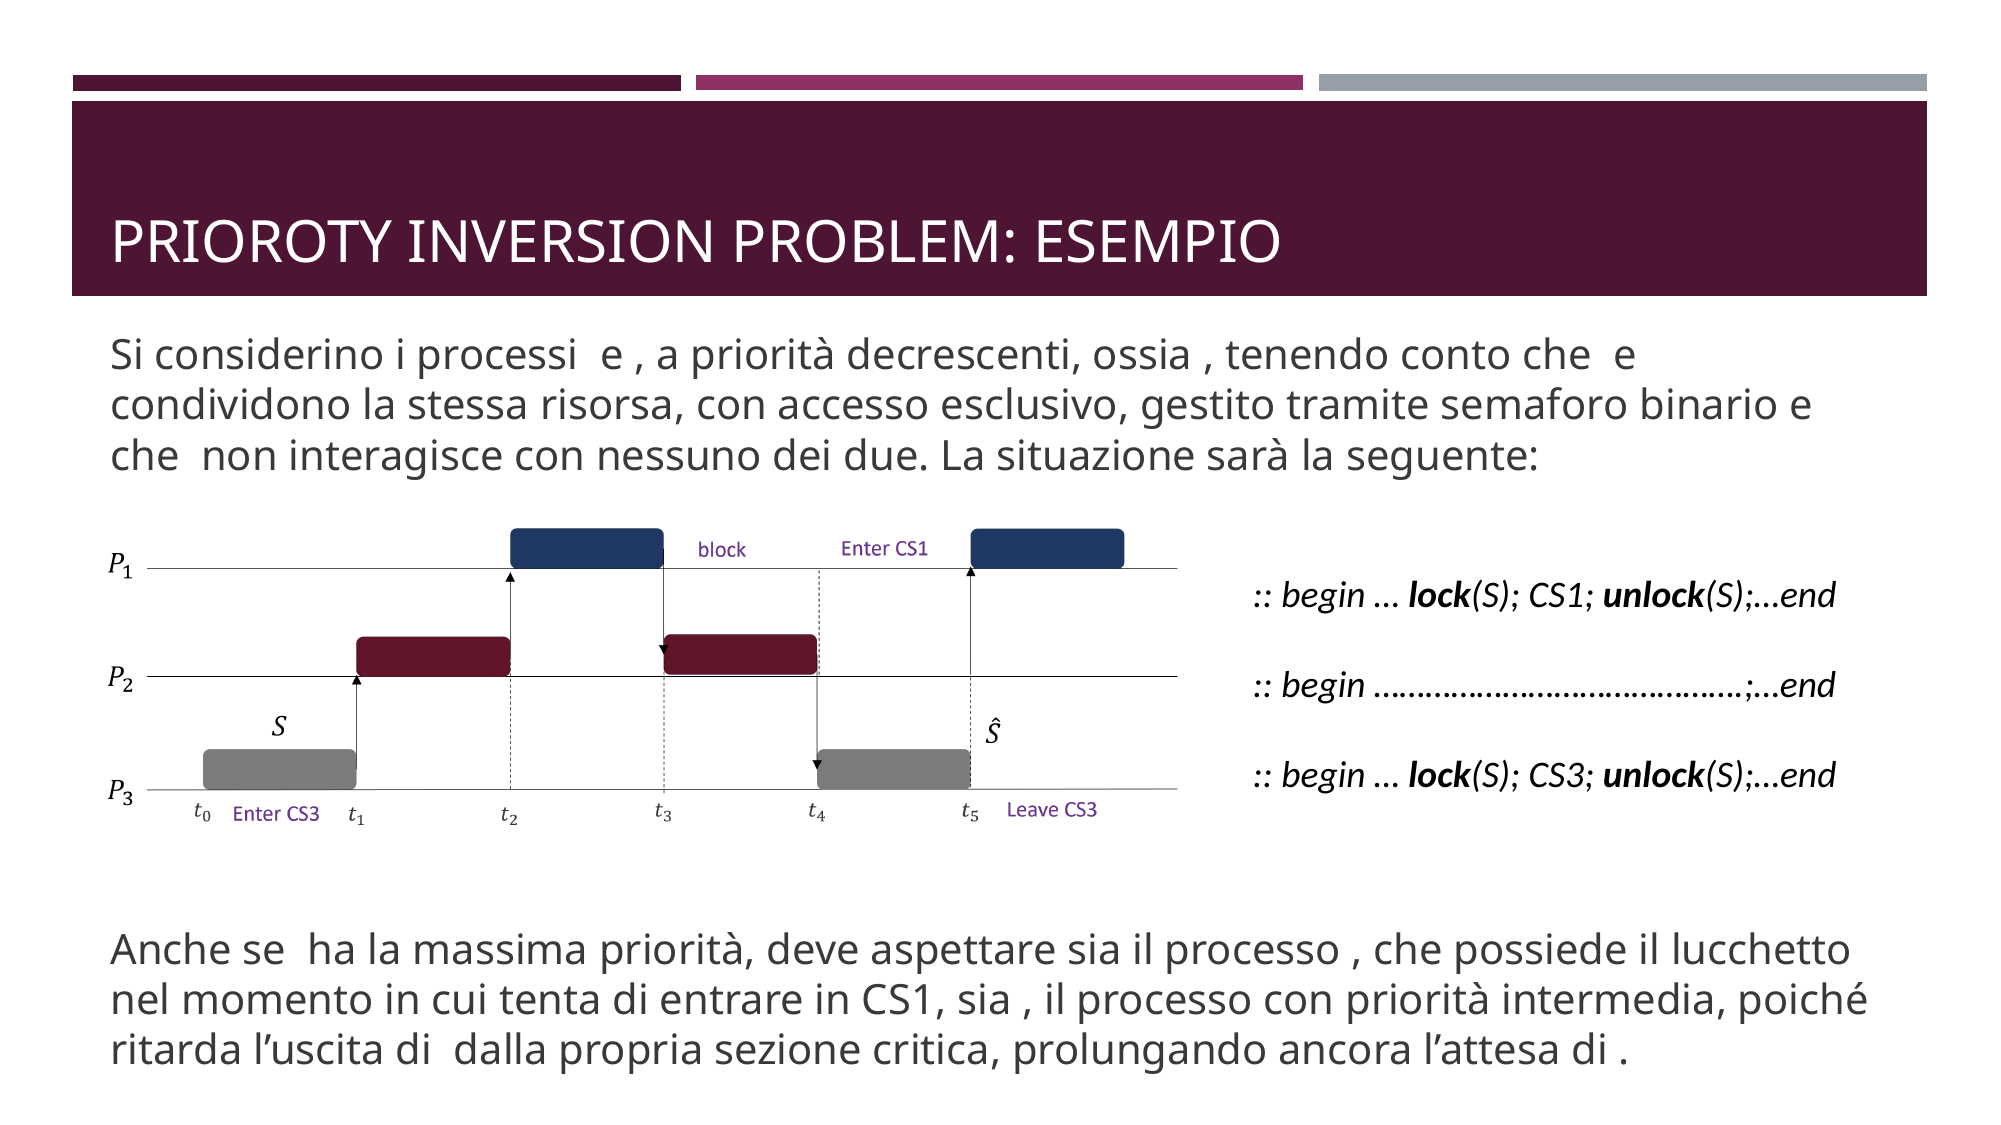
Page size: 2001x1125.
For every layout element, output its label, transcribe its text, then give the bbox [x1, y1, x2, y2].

text_box Anche se ha la massima priorità, deve aspettare sia il processo , che possiede il lucchetto nel momento in cui tenta di entrare in CS1, sia , il processo con priorità intermedia, poiché ritarda l’uscita di dalla propria sezione critica, prolungando ancora l’attesa di . [95, 915, 1905, 1082]
text_box :: begin … lock(S); CS1; unlock(S);…end :: begin …………………………………….;…end :: begin … lock(S); CS3; unlock(S);…end [1237, 562, 1905, 805]
title Prioroty inversion problem: esempio [95, 115, 1905, 282]
picture [95, 527, 1178, 841]
text_box Si considerino i processi e , a priorità decrescenti, ossia , tenendo conto che e condividono la stessa risorsa, con accesso esclusivo, gestito tramite semaforo binario e che non interagisce con nessuno dei due. La situazione sarà la seguente: [95, 320, 1905, 488]
